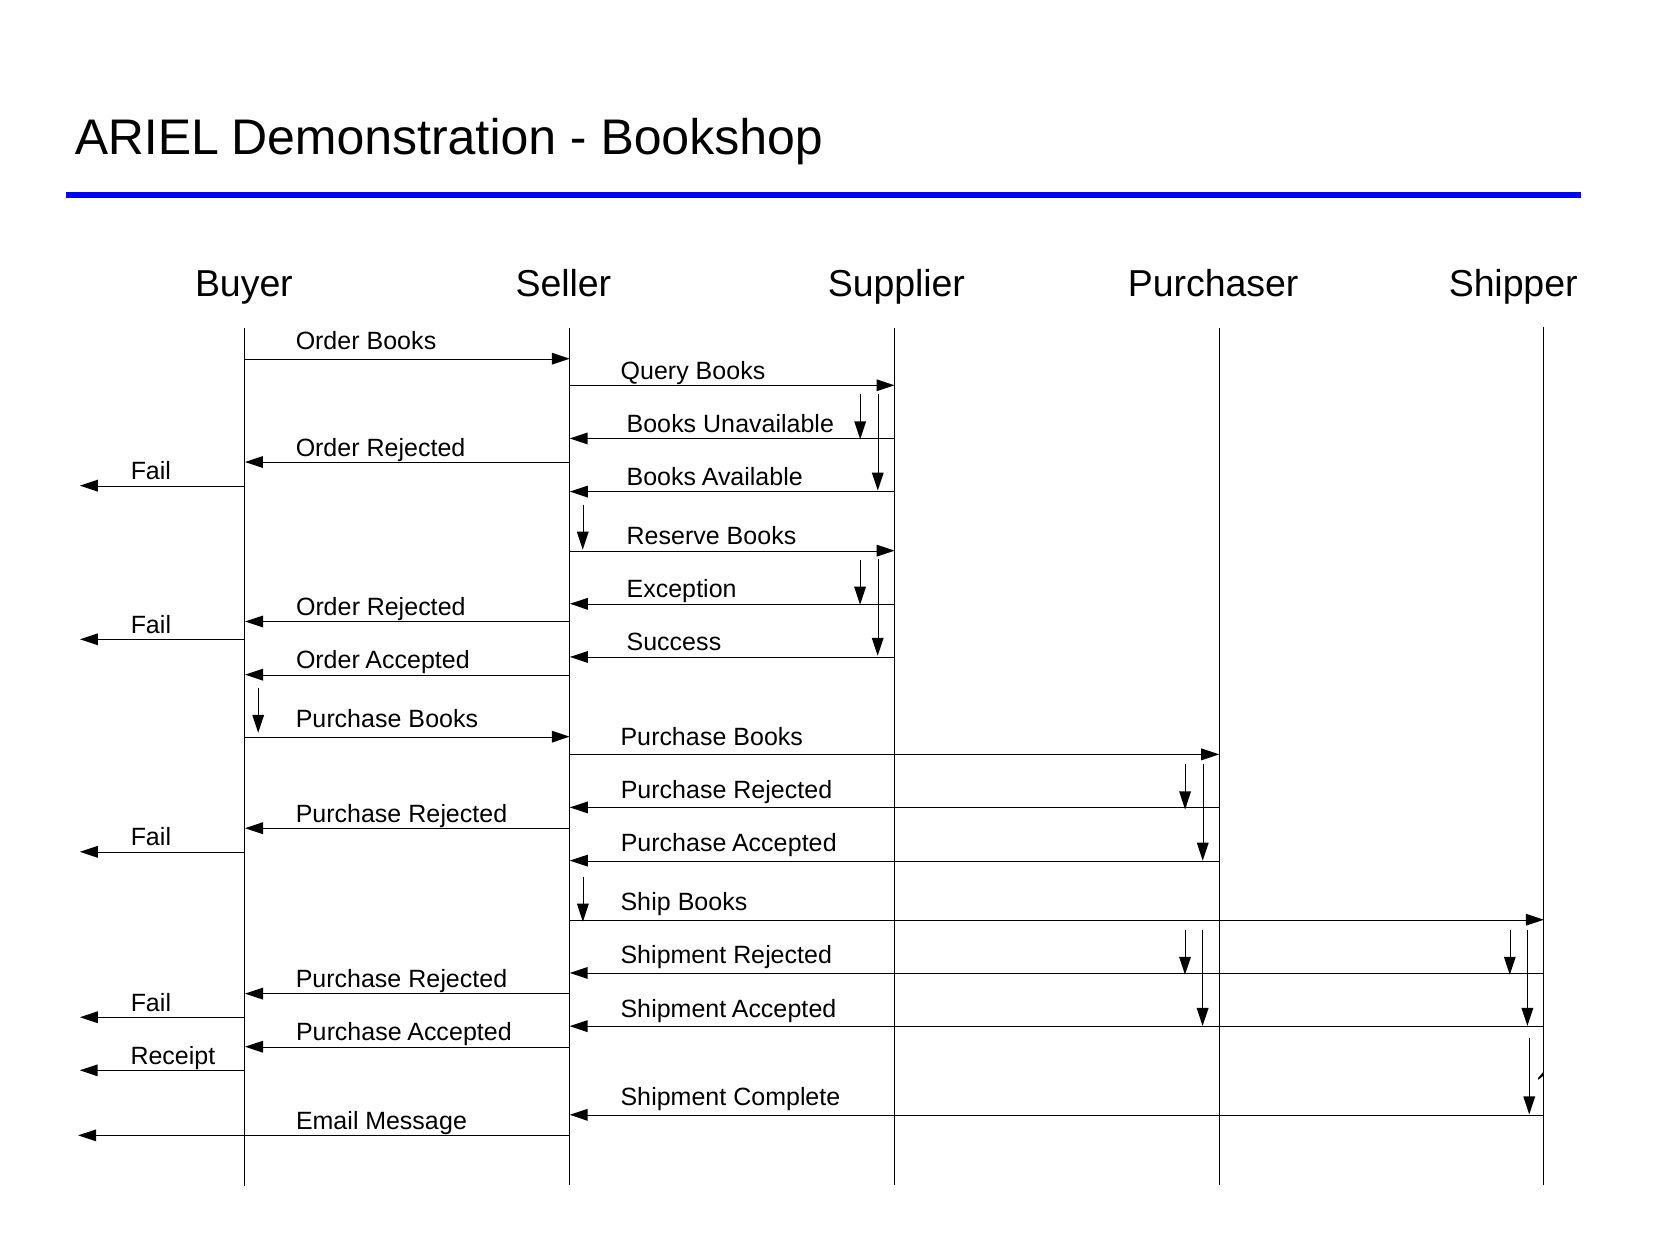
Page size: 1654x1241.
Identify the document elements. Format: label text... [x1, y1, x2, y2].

text_box Fail [115, 815, 186, 859]
text_box Receipt [115, 1034, 231, 1077]
text_box Query Books [605, 349, 781, 392]
text_box Purchase Rejected [606, 808, 848, 812]
text_box Order Accepted [281, 638, 486, 682]
text_box Fail [116, 449, 186, 493]
text_box Exception [611, 567, 752, 611]
text_box ARIEL Demonstration - Bookshop [60, 101, 838, 173]
text_box Order Rejected [281, 425, 481, 469]
text_box Books Available [611, 455, 818, 499]
text_box Shipment Complete [605, 1075, 857, 1119]
text_box Ship Books [605, 880, 763, 924]
text_box Purchase Rejected [606, 768, 848, 807]
text_box Buyer Seller Supplier Purchaser Shipper [63, 255, 1593, 312]
text_box Purchase Books [605, 715, 819, 759]
text_box Order Books [281, 319, 452, 363]
text_box Reserve Books [611, 514, 812, 558]
text_box Purchase Rejected [281, 792, 523, 835]
text_box Purchase Accepted [281, 1010, 528, 1054]
text_box Fail [115, 981, 186, 1024]
text_box Shipment Rejected [605, 933, 848, 977]
text_box Email Message [281, 1099, 483, 1143]
text_box Fail [116, 603, 187, 646]
text_box Success [611, 620, 737, 664]
text_box Order Rejected [281, 585, 481, 629]
text_box Purchase Rejected [281, 957, 523, 1001]
text_box Books Unavailable [611, 402, 849, 446]
text_box Purchase Accepted [606, 821, 852, 861]
text_box Shipment Accepted [605, 987, 852, 1030]
text_box Purchase Books [281, 697, 494, 741]
